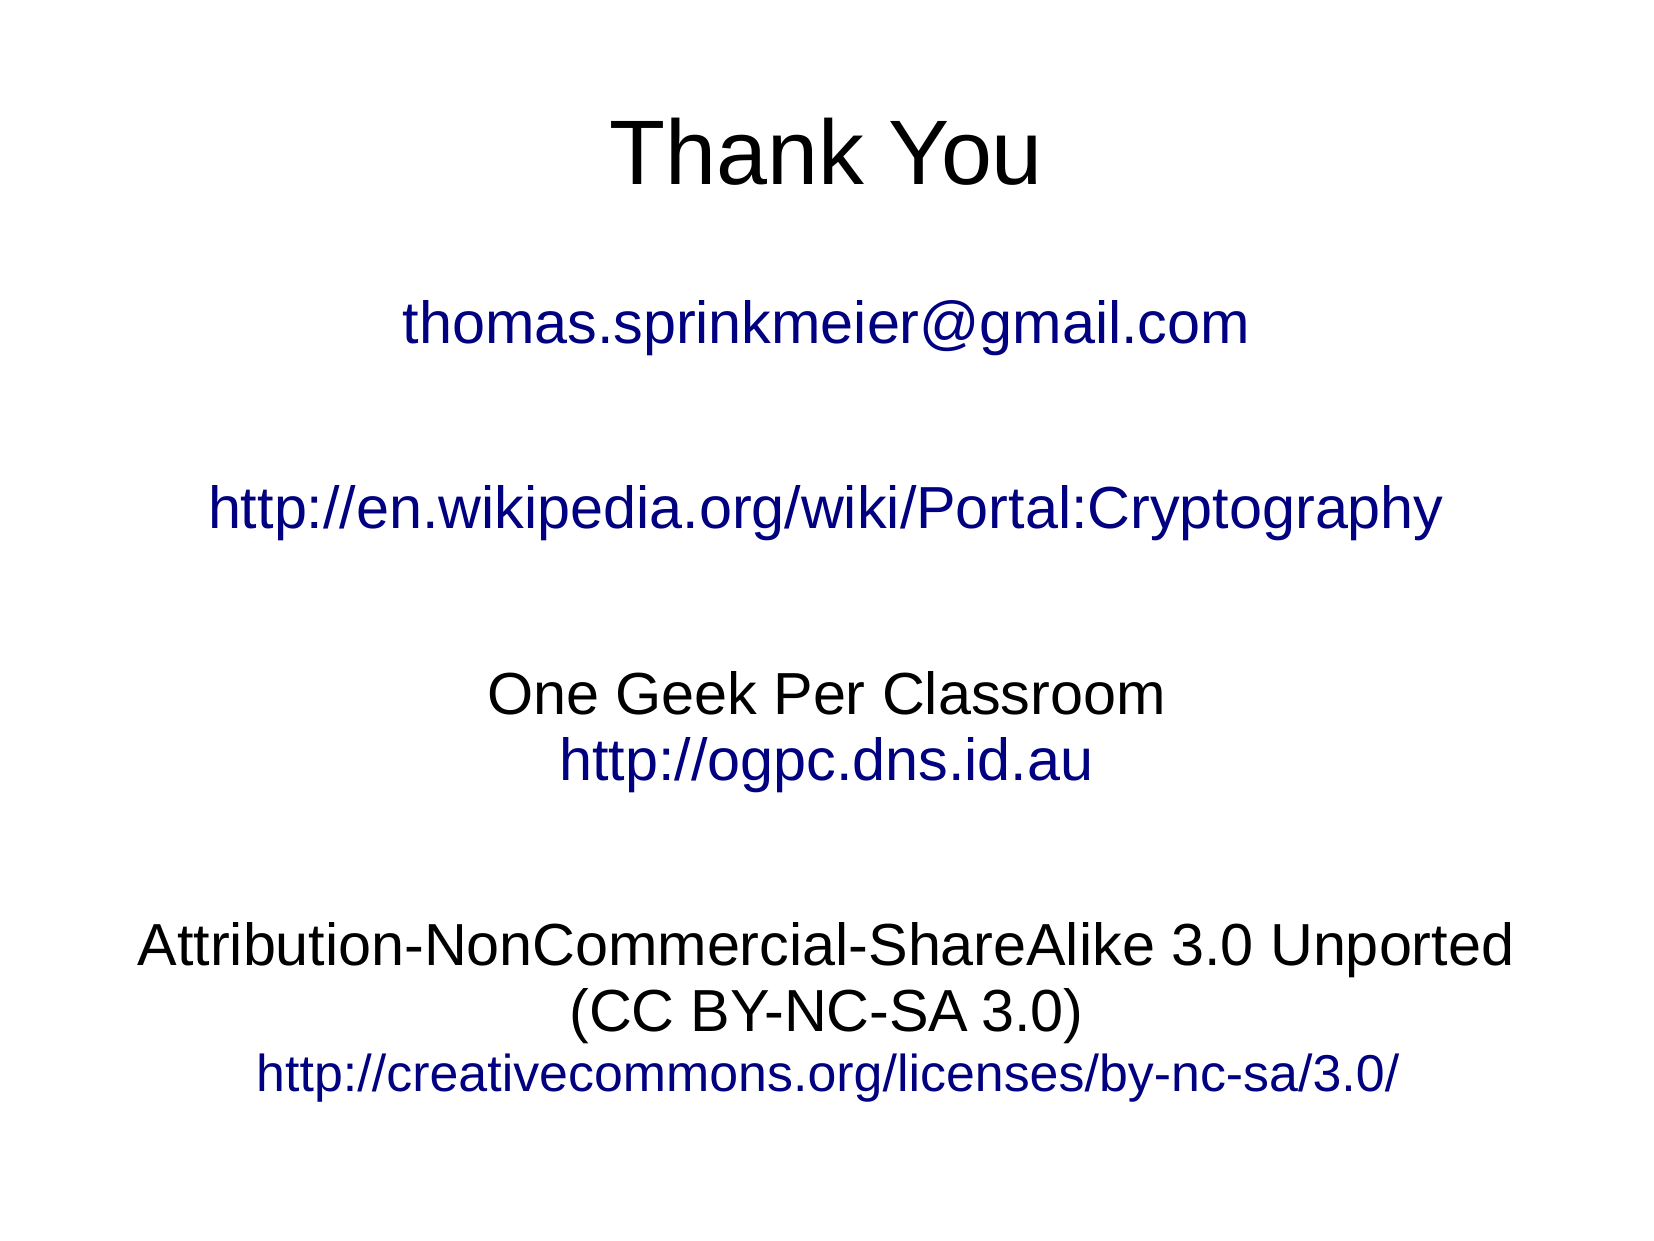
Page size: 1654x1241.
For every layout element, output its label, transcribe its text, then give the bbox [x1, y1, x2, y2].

title Thank You [82, 56, 1571, 250]
list thomas.sprinkmeier@gmail.com http://en.wikipedia.org/wiki/Portal:Cryptography One Geek Per Classroom http://ogpc.dns.id.au Attribution-NonCommercial-ShareAlike 3.0 Unported (CC BY-NC-SA 3.0)http://creativecommons.org/licenses/by-nc-sa/3.0/ [82, 290, 1571, 1109]
